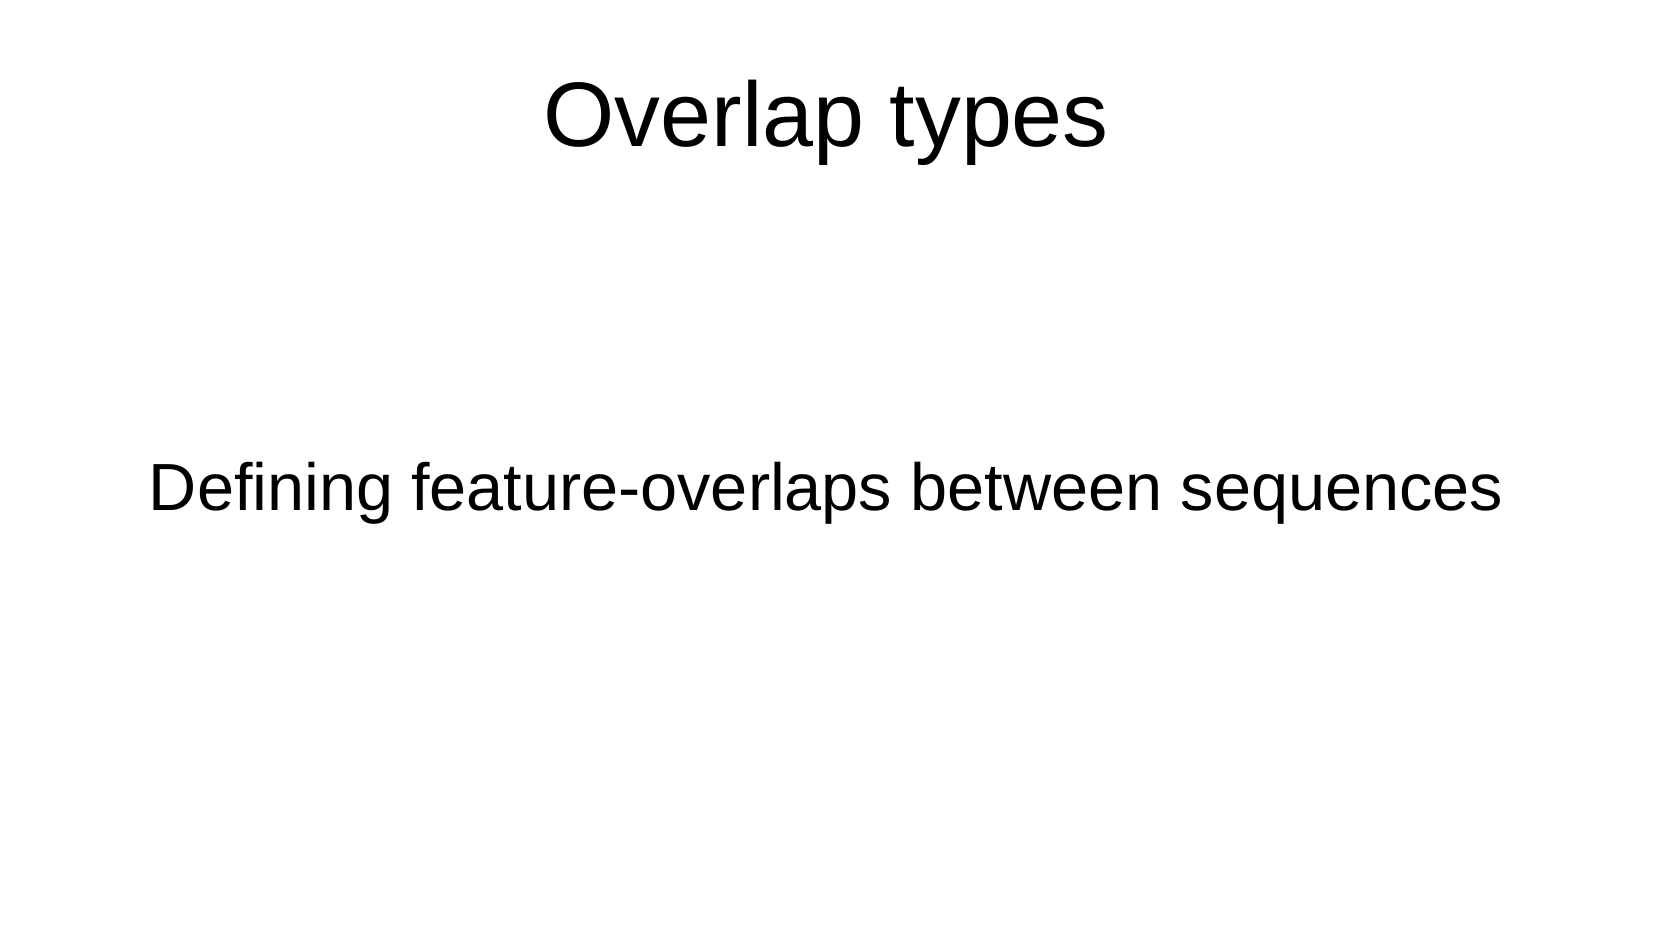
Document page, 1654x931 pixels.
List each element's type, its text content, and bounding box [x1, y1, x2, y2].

subtitle Defining feature-overlaps between sequences [82, 217, 1571, 758]
title Overlap types [82, 37, 1571, 193]
